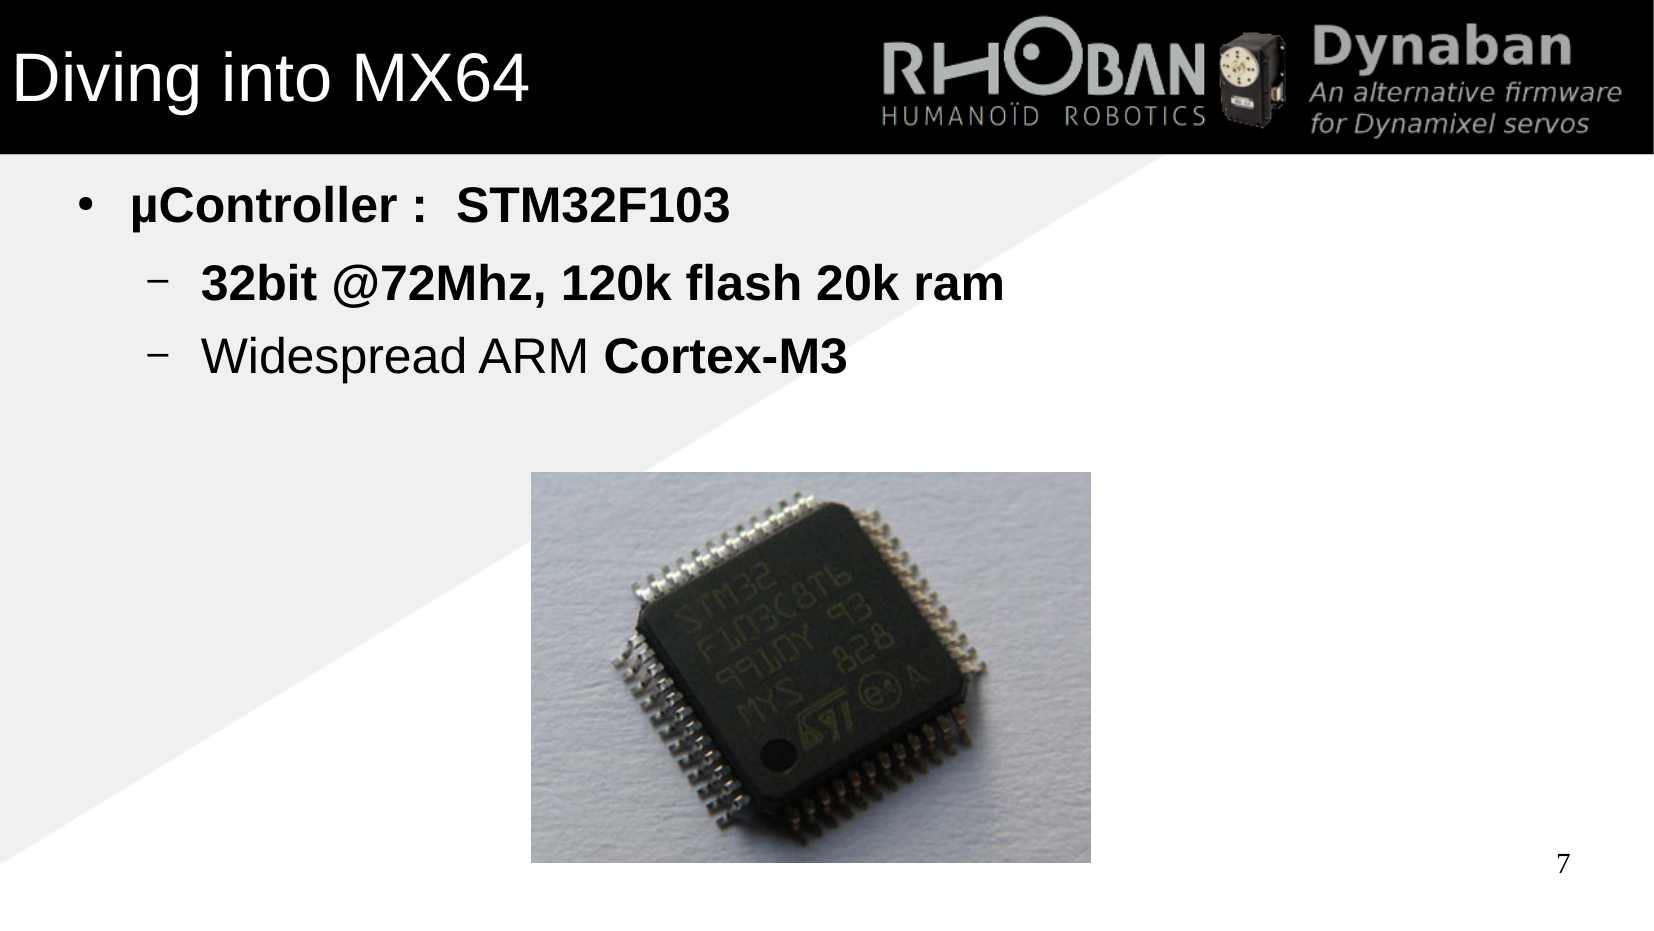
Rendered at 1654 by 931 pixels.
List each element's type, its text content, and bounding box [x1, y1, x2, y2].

list µController : STM32F103 32bit @72Mhz, 120k flash 20k ram Widespread ARM Cortex-M3 [59, 177, 1642, 827]
title Diving into MX64 [11, 0, 1501, 156]
picture [0, 0, 1654, 931]
